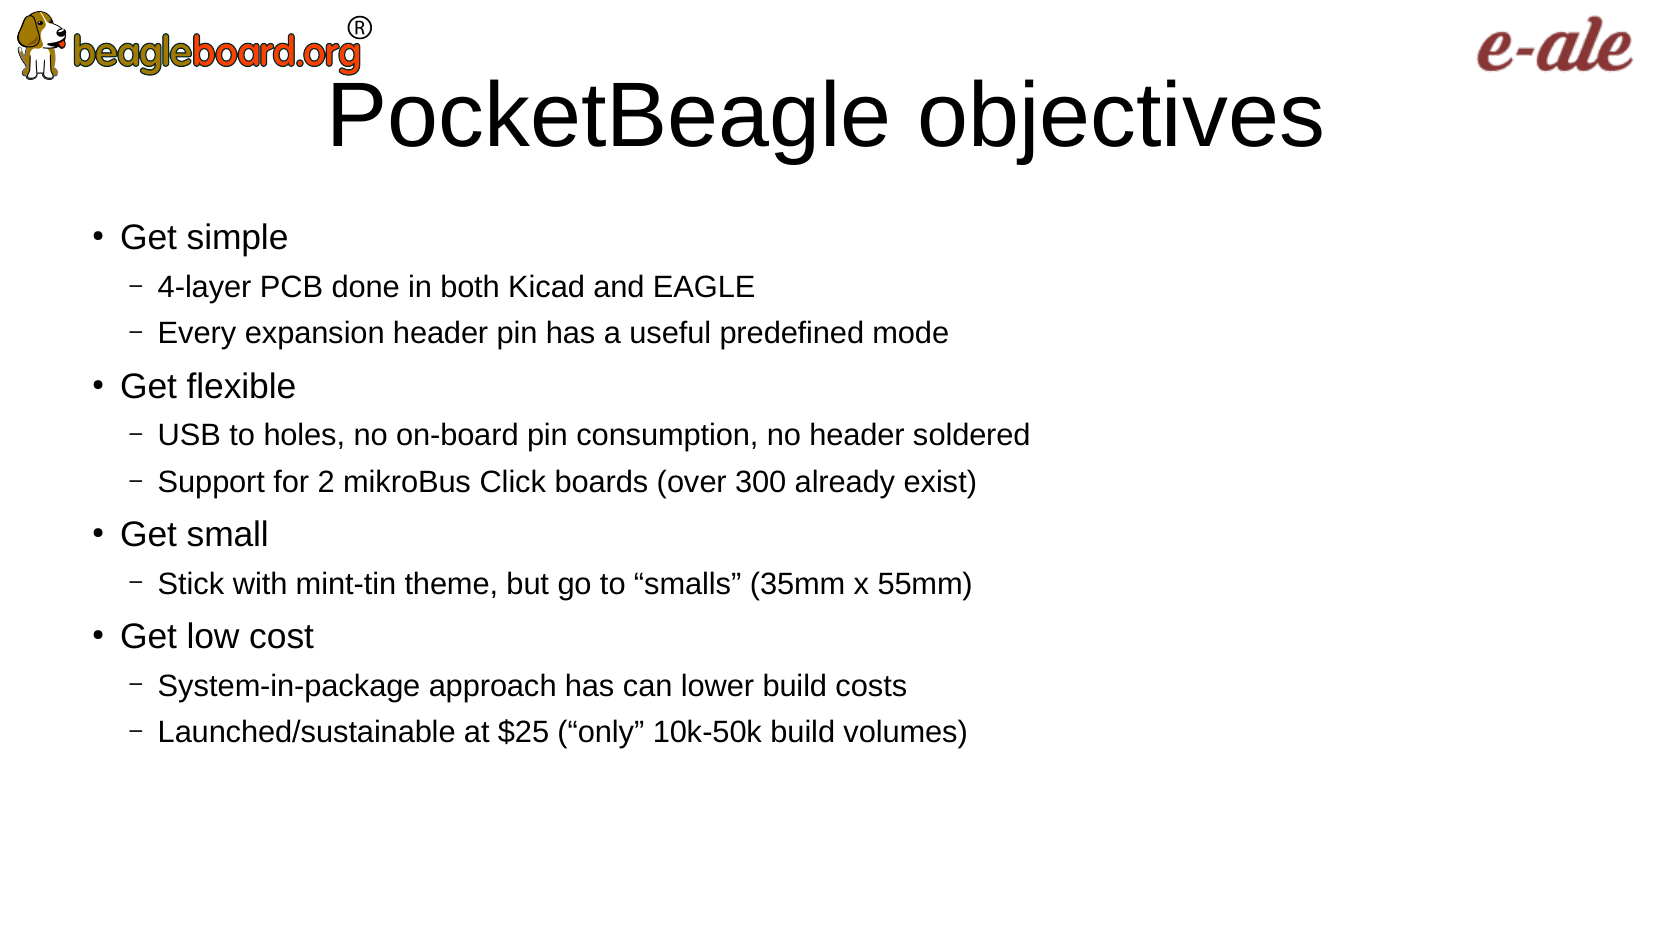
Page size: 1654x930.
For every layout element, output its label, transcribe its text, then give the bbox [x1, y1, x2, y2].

list Get simple 4-layer PCB done in both Kicad and EAGLE Every expansion header pin has a useful predefined mode Get flexible USB to holes, no on-board pin consumption, no header soldered Support for 2 mikroBus Click boards (over 300 already exist) Get small Stick with mint-tin theme, but go to “smalls” (35mm x 55mm) Get low cost System-in-package approach has can lower build costs Launched/sustainable at $25 (“only” 10k-50k build volumes) [82, 217, 1571, 757]
picture [1475, 14, 1636, 74]
picture [17, 11, 372, 80]
title PocketBeagle objectives [82, 37, 1571, 193]
